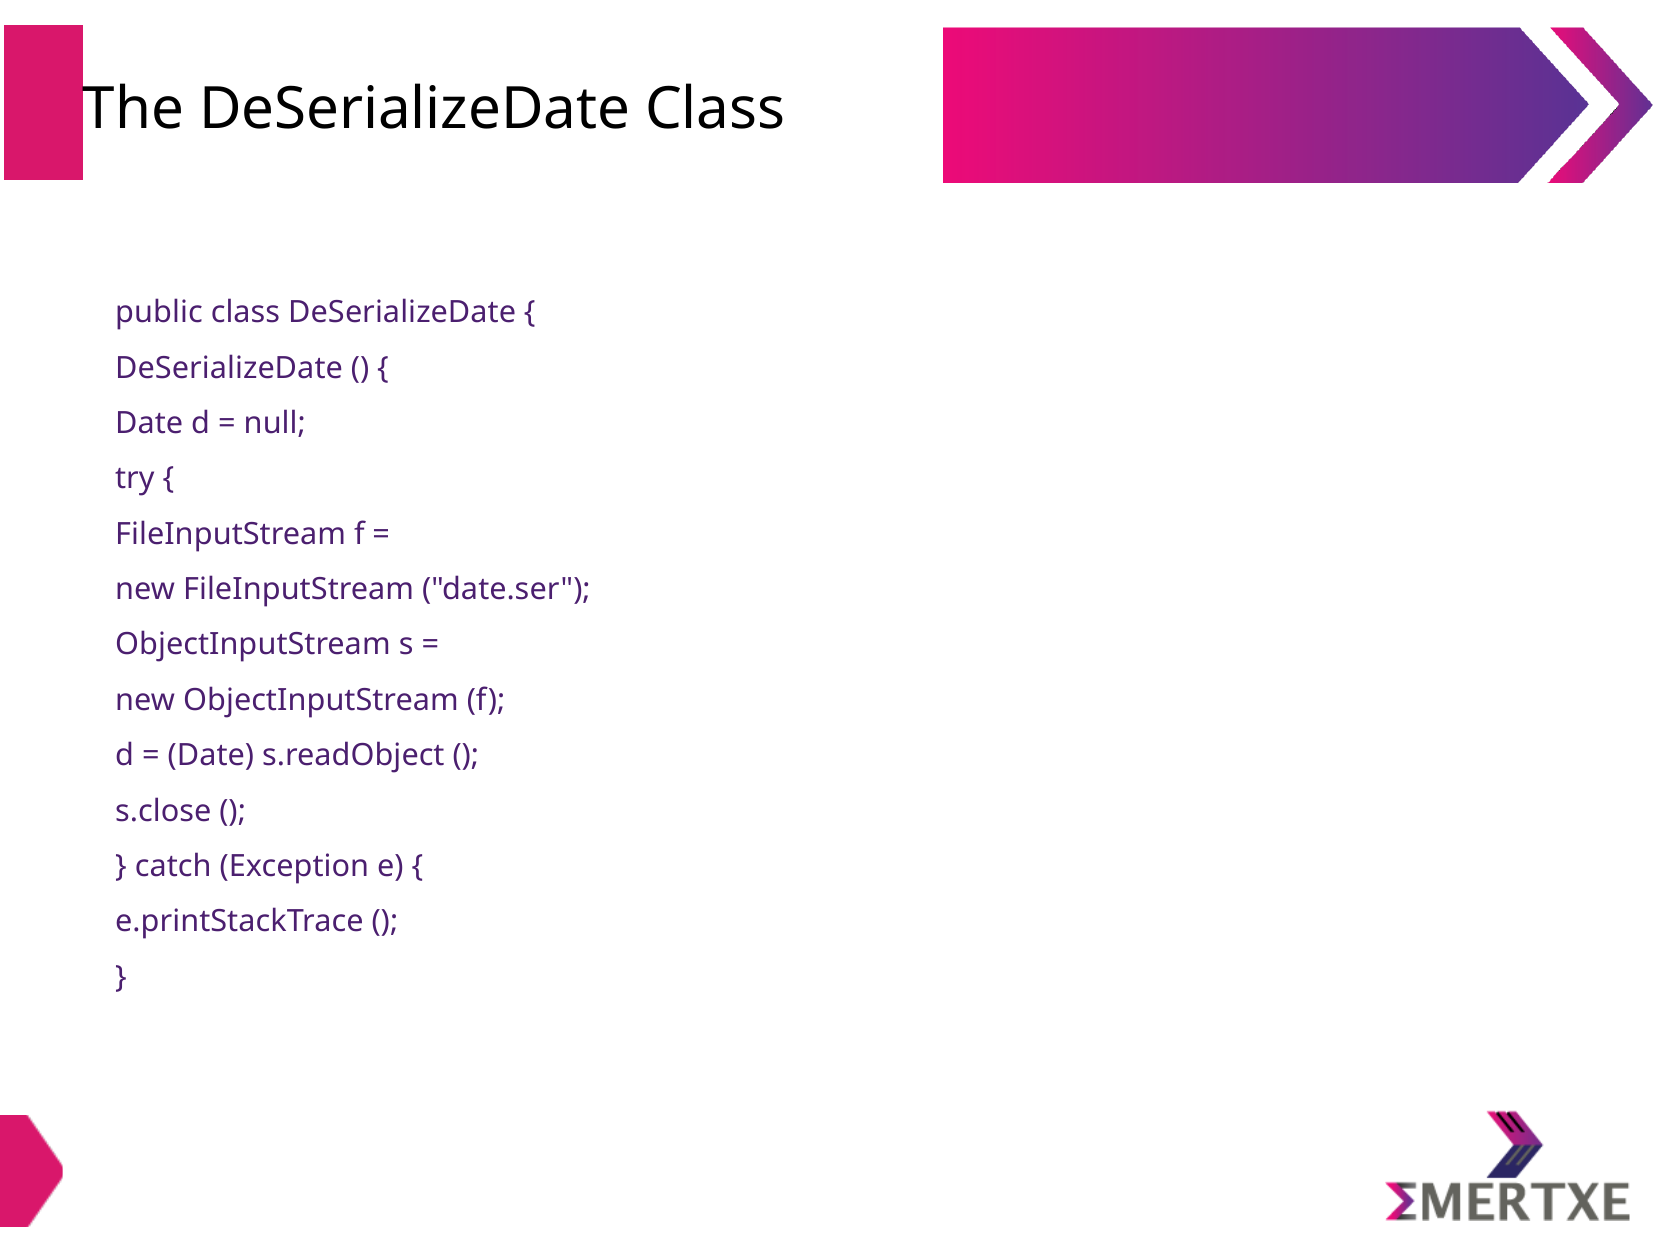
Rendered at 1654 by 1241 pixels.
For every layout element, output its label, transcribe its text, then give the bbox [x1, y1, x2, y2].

list public class DeSerializeDate { DeSerializeDate () { Date d = null; try { FileInputStream f = new FileInputStream ("date.ser"); ObjectInputStream s = new ObjectInputStream (f); d = (Date) s.readObject (); s.close (); } catch (Exception e) { e.printStackTrace (); } [82, 290, 1571, 1010]
title The DeSerializeDate Class [82, 2, 1571, 210]
picture [1385, 1107, 1631, 1221]
picture [1571, 27, 1653, 183]
